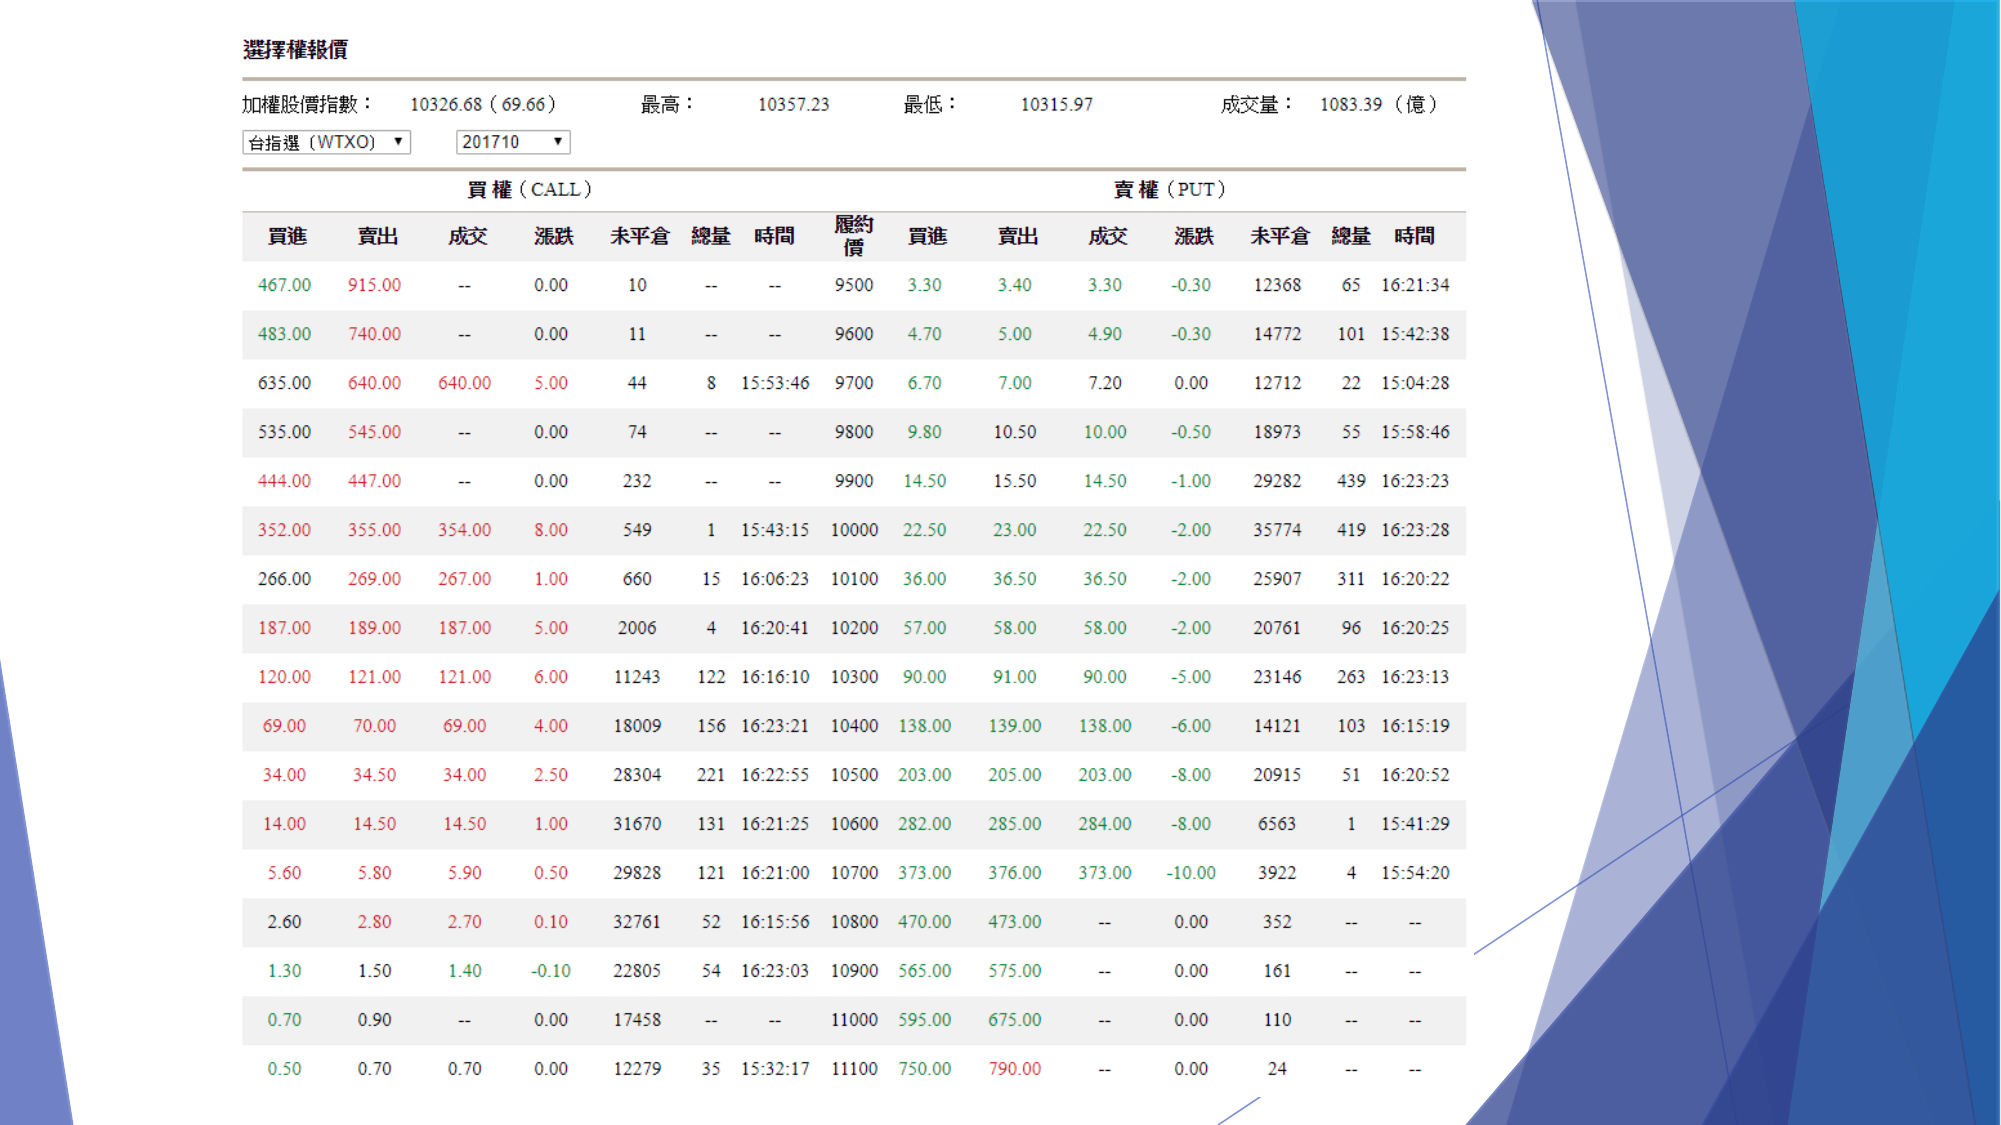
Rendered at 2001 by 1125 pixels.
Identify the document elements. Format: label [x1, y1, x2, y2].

picture [231, 27, 1474, 1097]
